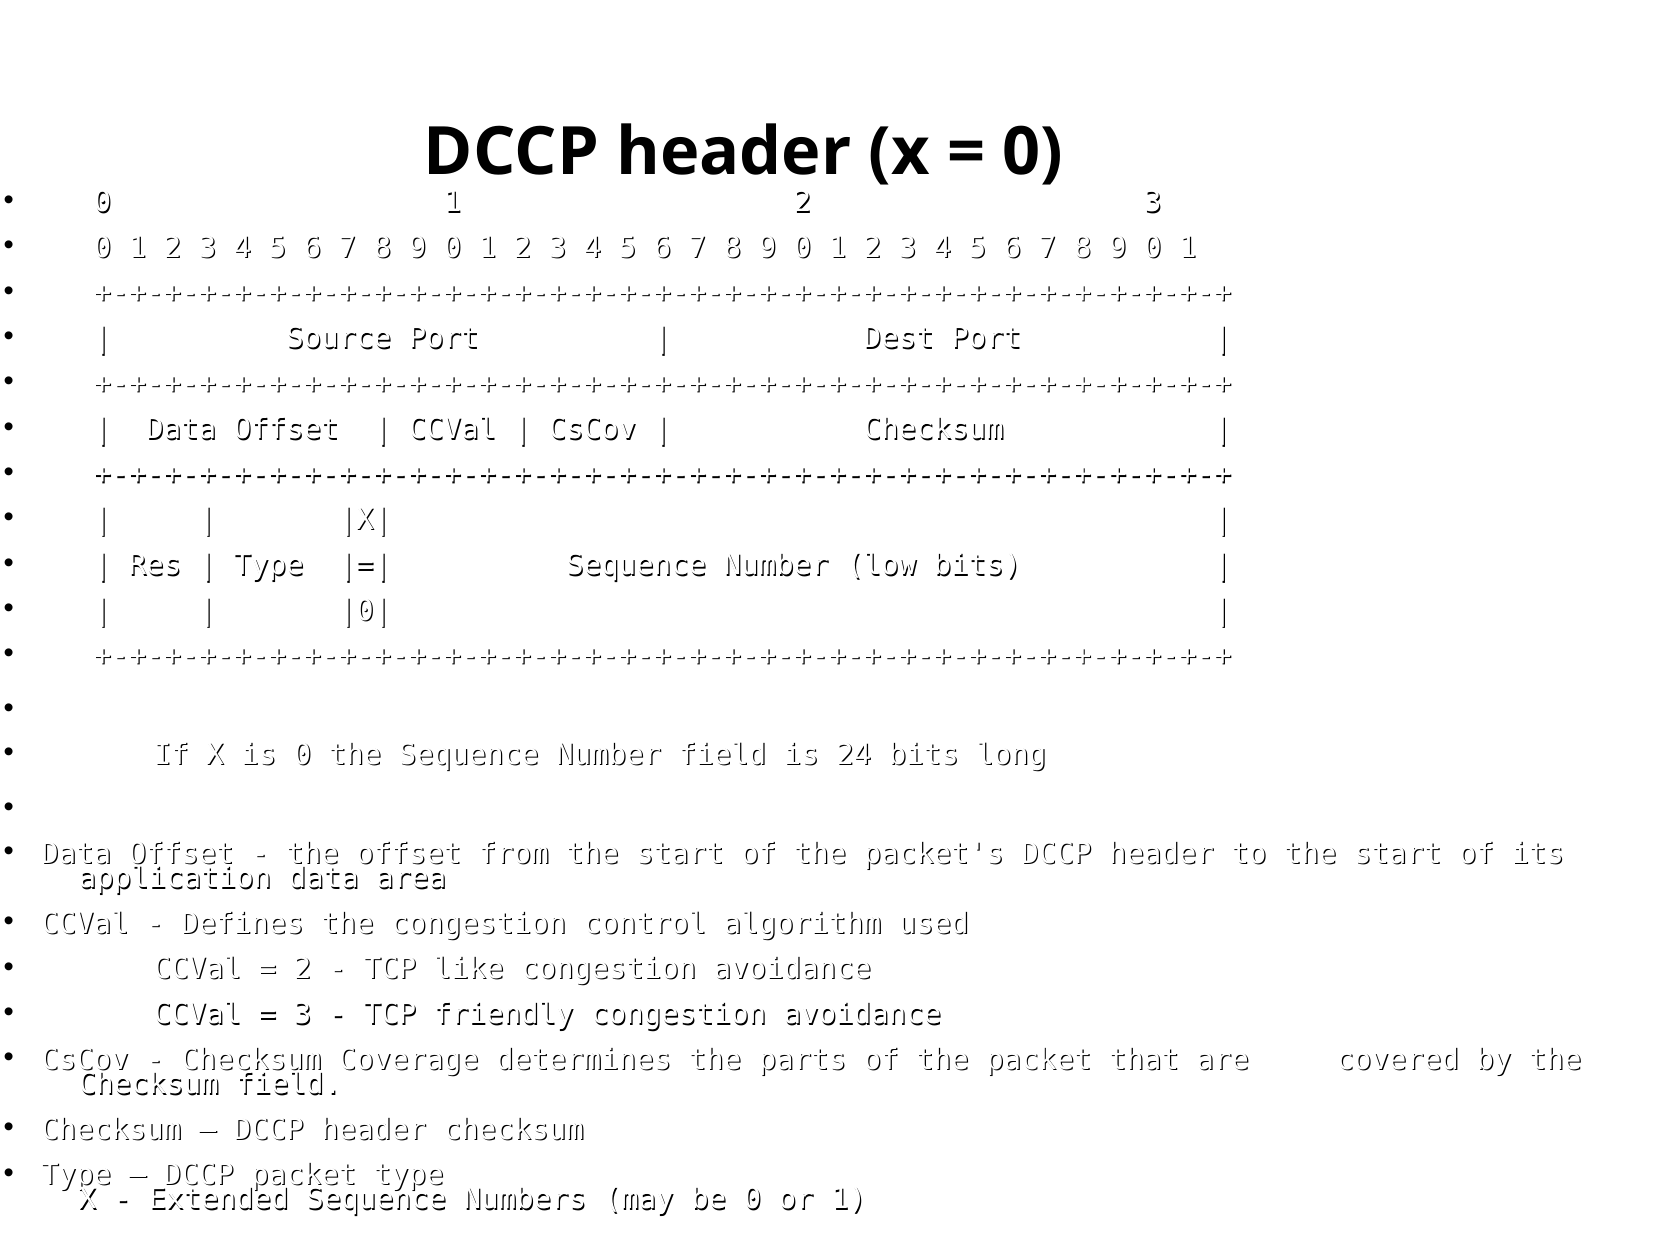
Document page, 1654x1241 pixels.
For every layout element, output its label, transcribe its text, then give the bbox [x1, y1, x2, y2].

subtitle 0 1 2 3 0 1 2 3 4 5 6 7 8 9 0 1 2 3 4 5 6 7 8 9 0 1 2 3 4 5 6 7 8 9 0 1 +-+-+-+-+-+-+-+-+-+-+-+-+-+-+-+-+-+-+-+-+-+-+-+-+-+-+-+-+-+-+-+-+ | Source Port | Dest Port | +-+-+-+-+-+-+-+-+-+-+-+-+-+-+-+-+-+-+-+-+-+-+-+-+-+-+-+-+-+-+-+-+ | Data Offset | CCVal | CsCov | Checksum | +-+-+-+-+-+-+-+-+-+-+-+-+-+-+-+-+-+-+-+-+-+-+-+-+-+-+-+-+-+-+-+-+ | | |X| | | Res | Type |=| Sequence Number (low bits) | | | |0| | +-+-+-+-+-+-+-+-+-+-+-+-+-+-+-+-+-+-+-+-+-+-+-+-+-+-+-+-+-+-+-+-+ If X is 0 the Sequence Number field is 24 bits long Data Offset - the offset from the start of the packet's DCCP header to the start of its application data area CCVal - Defines the congestion control algorithm used CCVal = 2 - TCP like congestion avoidance CCVal = 3 - TCP friendly congestion avoidance CsCov - Checksum Coverage determines the parts of the packet that are covered by the Checksum field. Checksum – DCCP header checksum Type – DCCP packet type X - Extended Sequence Numbers (may be 0 or 1) [0, 180, 1654, 1226]
title DCCP header (x = 0) [0, 49, 1489, 180]
